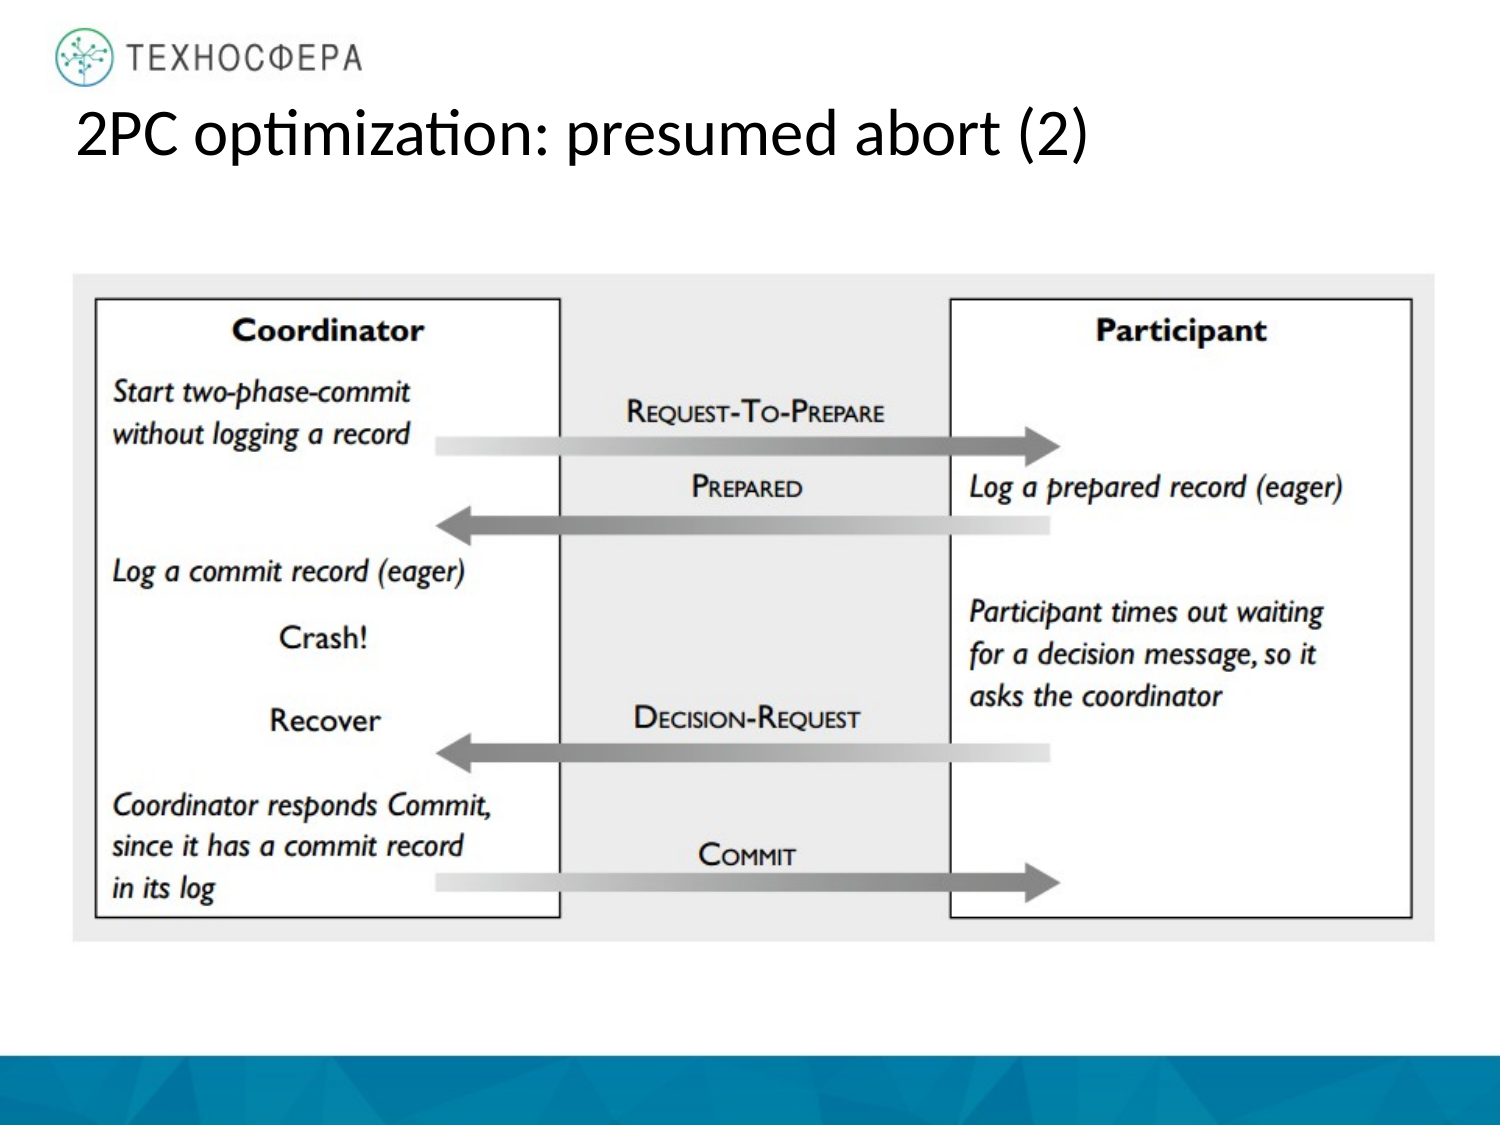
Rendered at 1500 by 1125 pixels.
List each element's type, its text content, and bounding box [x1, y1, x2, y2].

title 2PC optimization: presumed abort (2) [75, 45, 1425, 233]
picture [0, 0, 1500, 1057]
